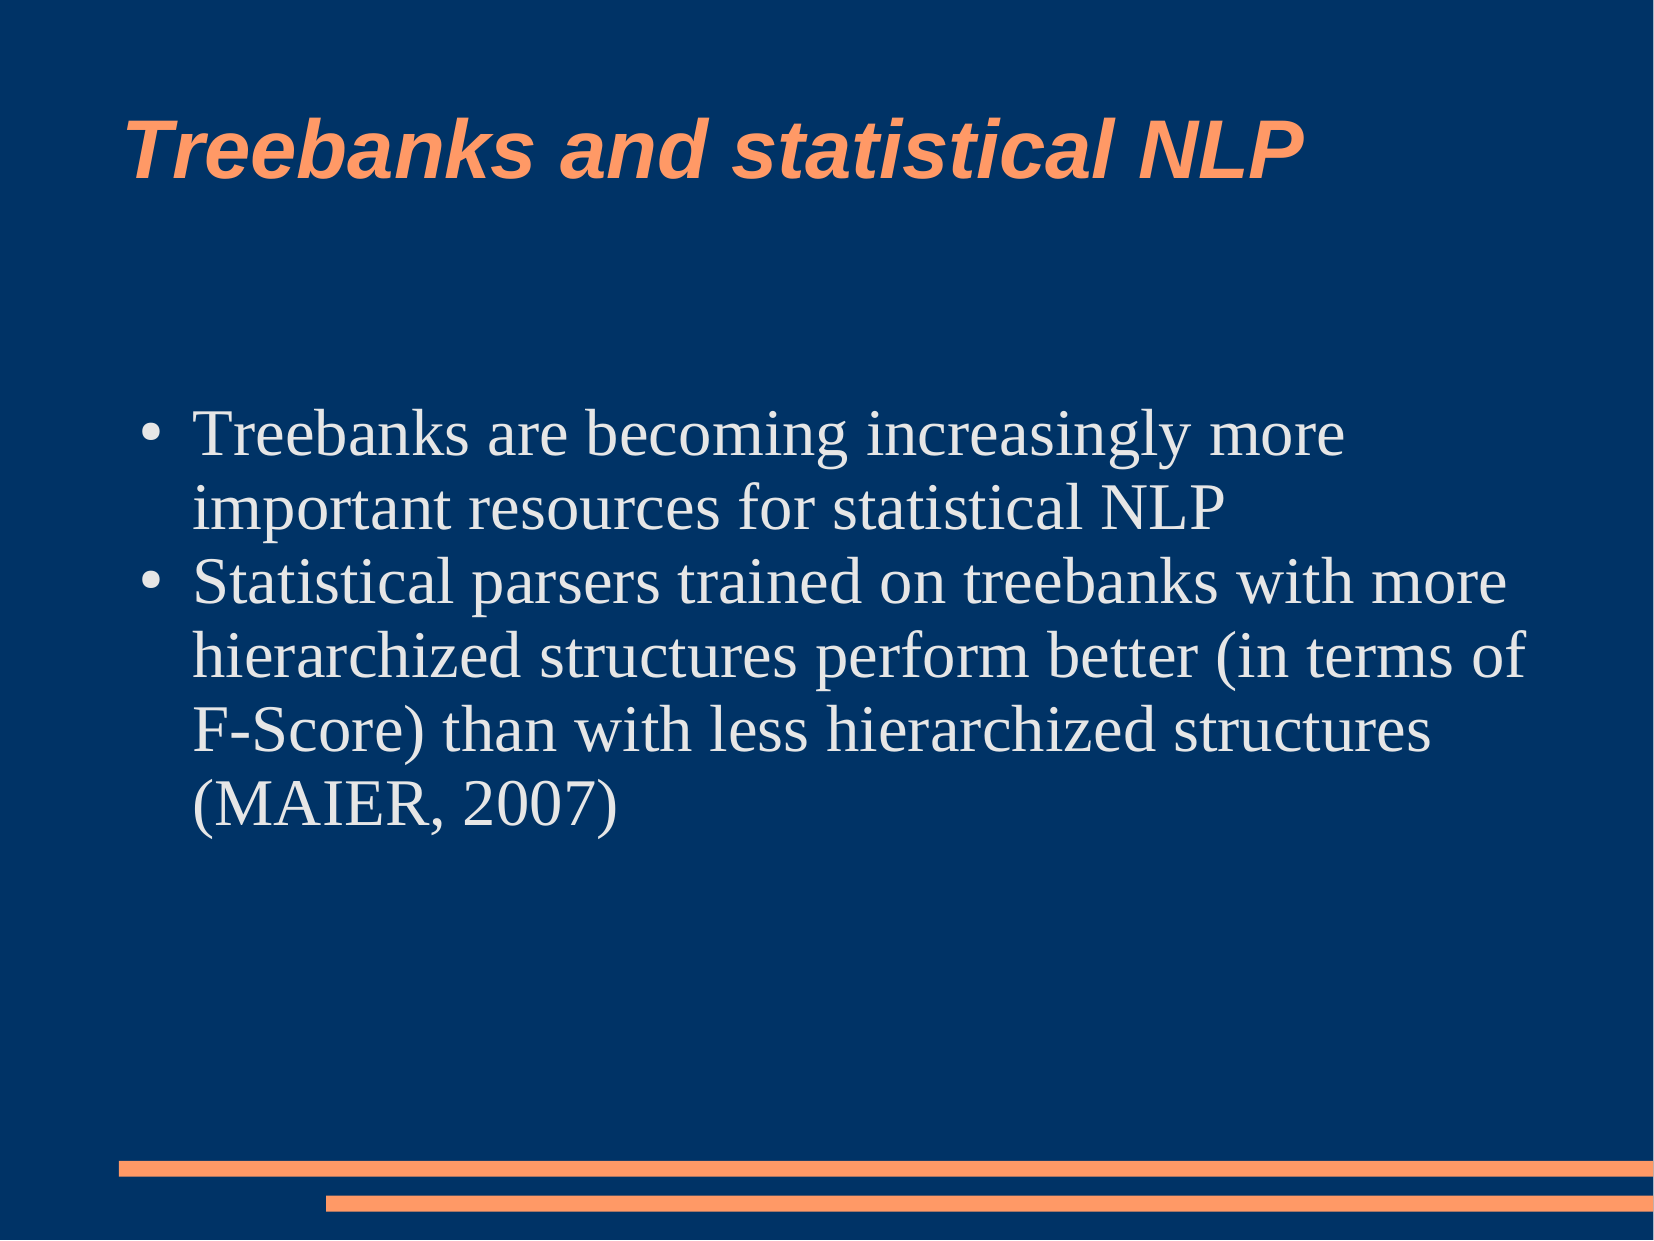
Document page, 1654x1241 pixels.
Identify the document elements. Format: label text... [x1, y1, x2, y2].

list Treebanks are becoming increasingly more important resources for statistical NLP Statistical parsers trained on treebanks with more hierarchized structures perform better (in terms of F-Score) than with less hierarchized structures (MAIER, 2007) [121, 322, 1561, 1132]
title Treebanks and statistical NLP [121, 46, 1534, 254]
